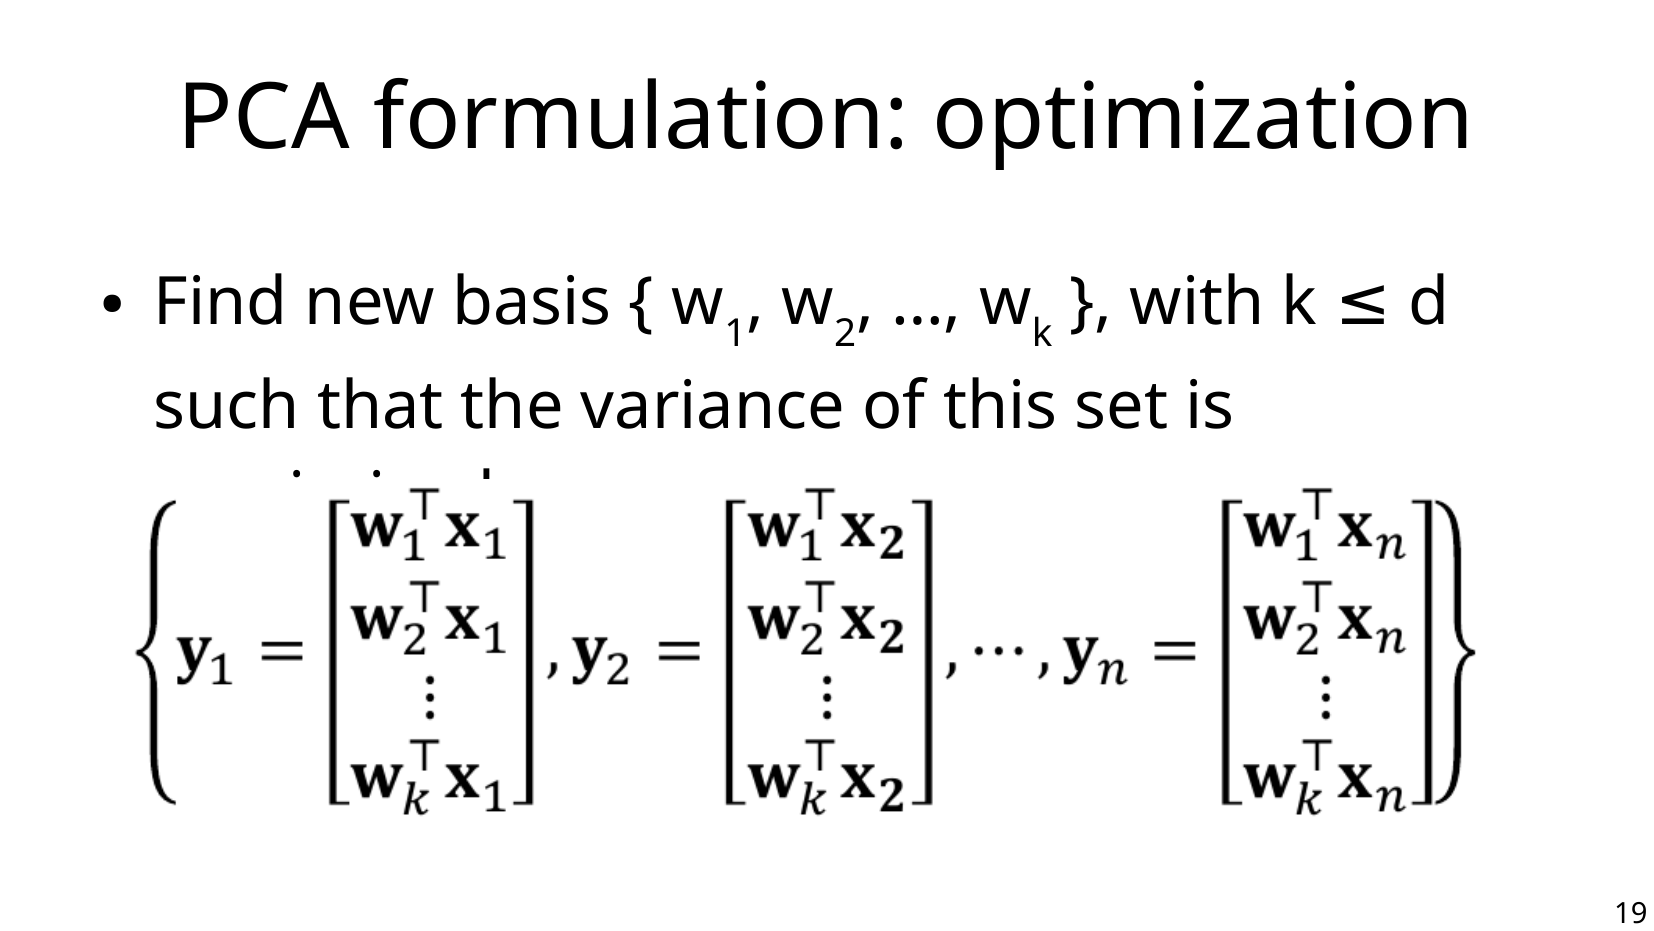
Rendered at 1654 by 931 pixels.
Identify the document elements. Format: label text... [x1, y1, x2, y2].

picture [101, 479, 1516, 843]
list Find new basis { w1, w2, …, wk }, with k ≤ d such that the variance of this set is maximized: [82, 253, 1571, 793]
title PCA formulation: optimization [82, 1, 1571, 226]
